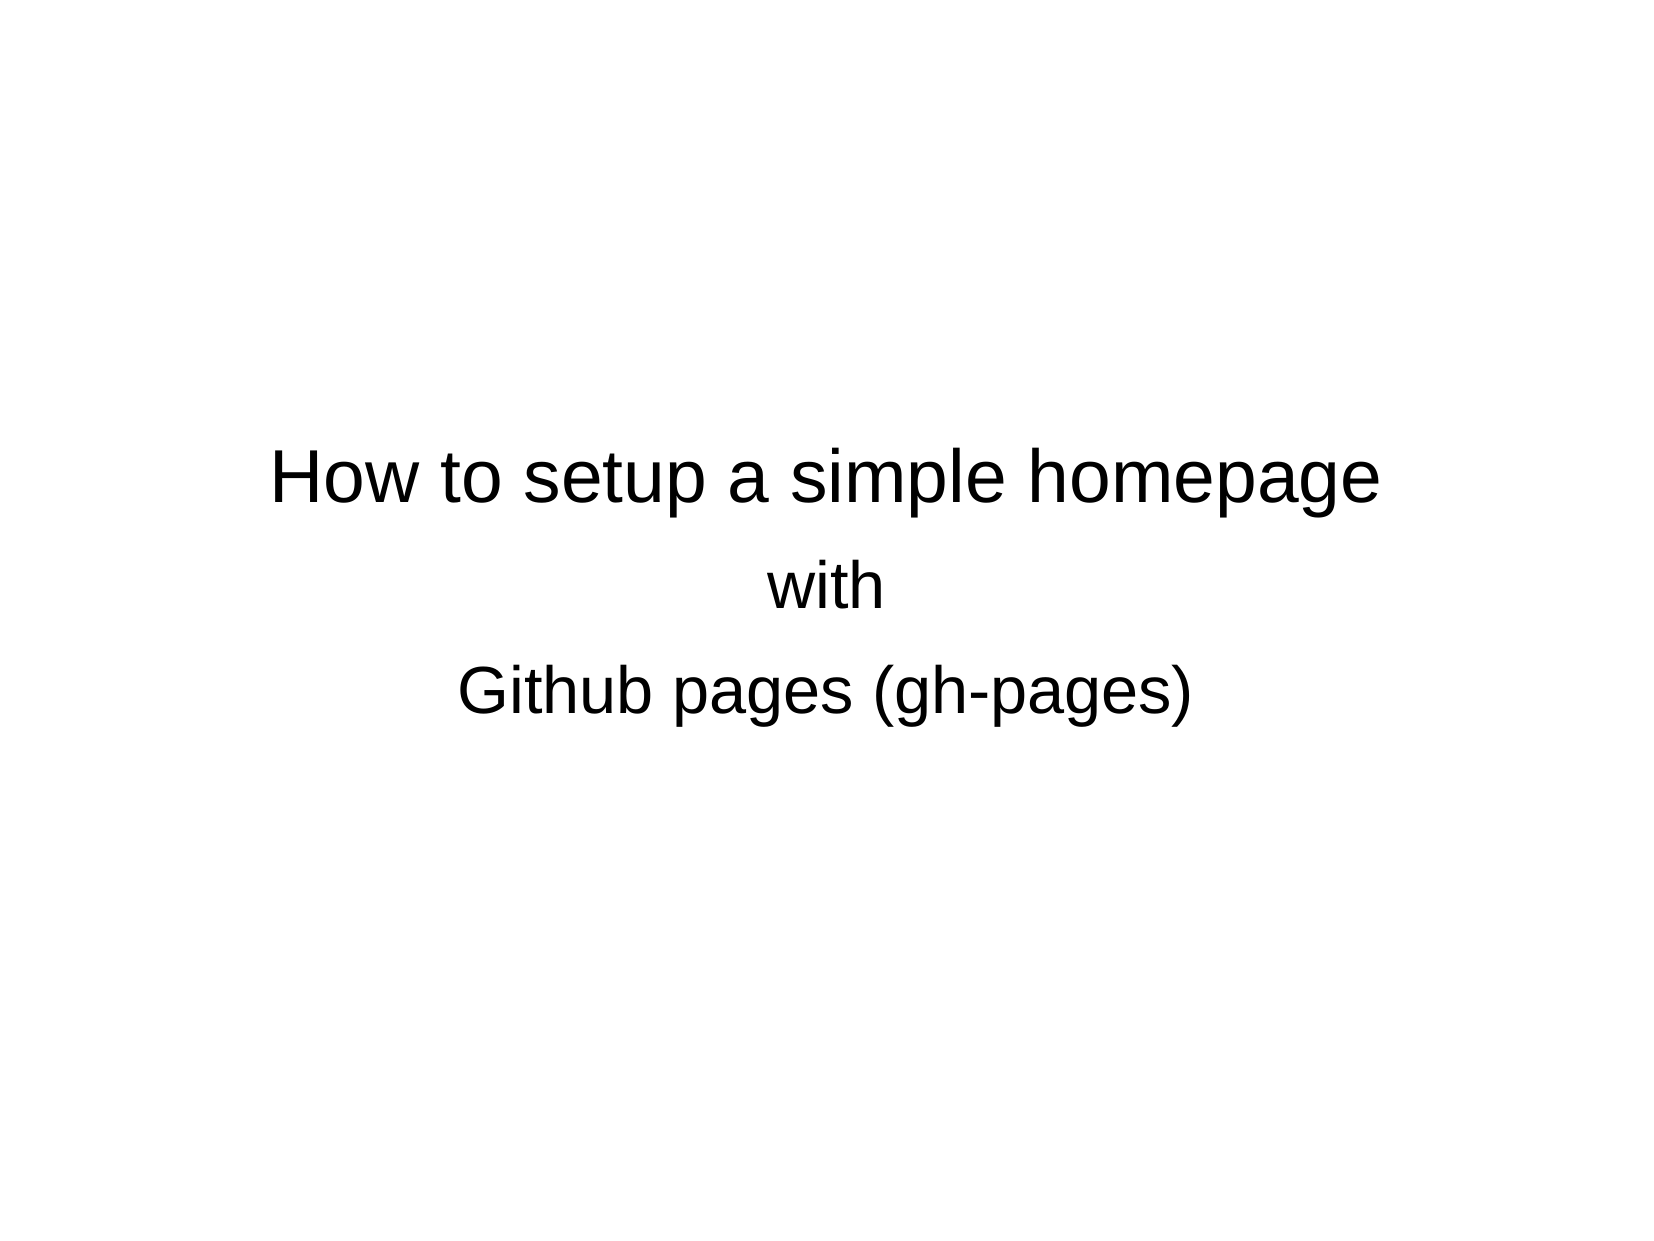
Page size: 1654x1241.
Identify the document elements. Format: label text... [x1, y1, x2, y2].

list How to setup a simple homepage with Github pages (gh-pages) [82, 435, 1571, 1010]
